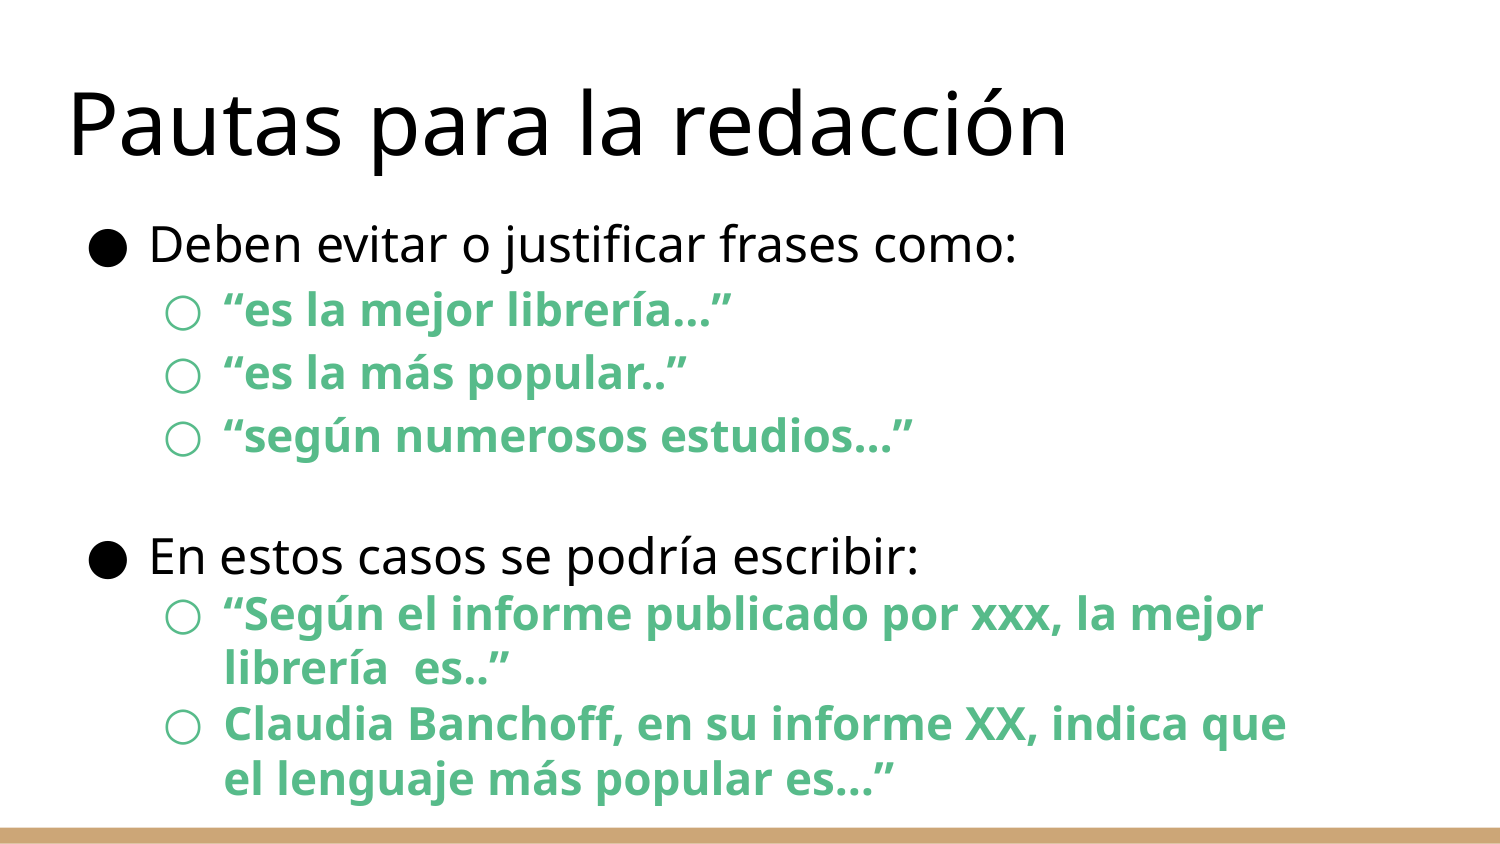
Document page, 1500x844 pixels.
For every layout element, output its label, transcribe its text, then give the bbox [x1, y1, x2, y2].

text_box En estos casos se podría escribir: “Según el informe publicado por xxx, la mejor librería es..” Claudia Banchoff, en su informe XX, indica que el lenguaje más popular es…” [58, 509, 1327, 844]
title Pautas para la redacción [51, 51, 1449, 189]
list Deben evitar o justificar frases como: “es la mejor librería…” “es la más popular..” “según numerosos estudios…” [58, 188, 1457, 571]
